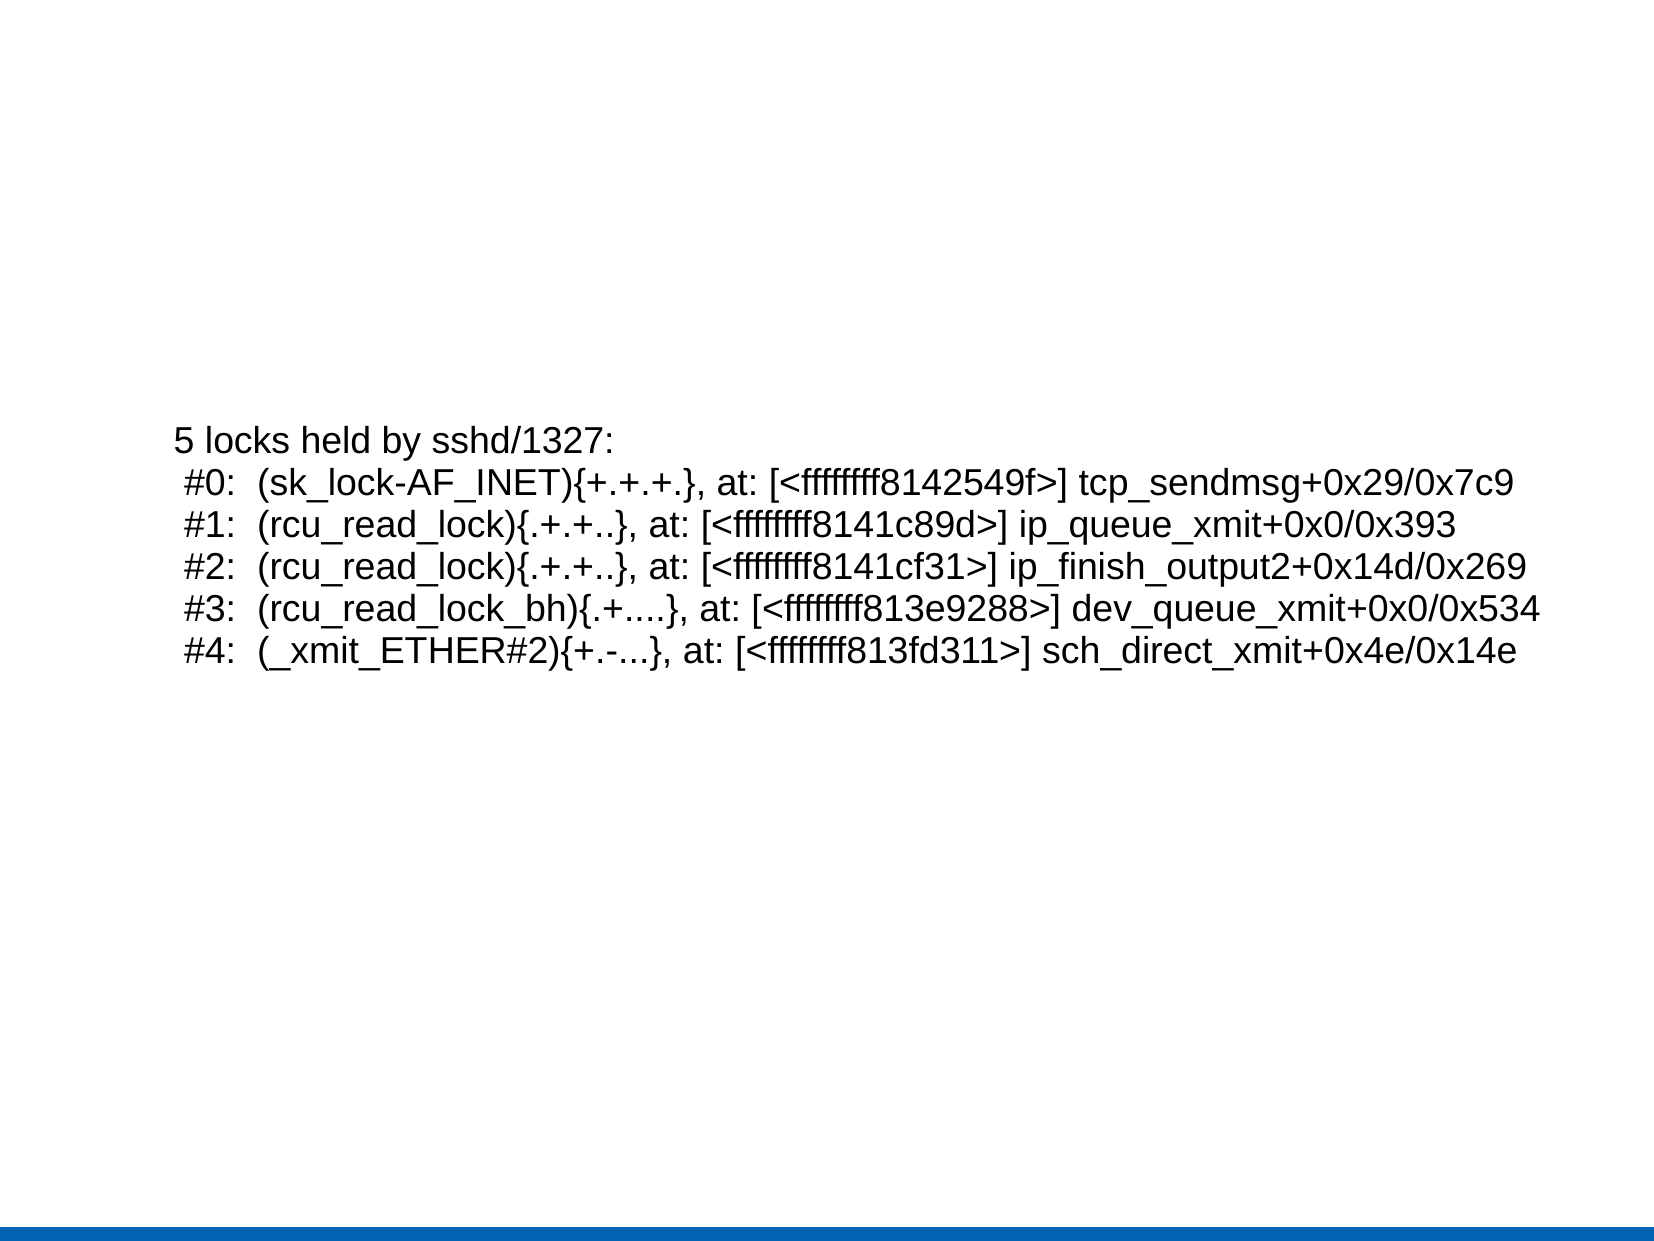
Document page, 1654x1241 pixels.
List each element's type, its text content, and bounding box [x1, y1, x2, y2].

text_box 5 locks held by sshd/1327: #0: (sk_lock-AF_INET){+.+.+.}, at: [<ffffffff8142549f>] tcp_sendmsg+0x29/0x7c9 #1: (rcu_read_lock){.+.+..}, at: [<ffffffff8141c89d>] ip_queue_xmit+0x0/0x393 #2: (rcu_read_lock){.+.+..}, at: [<ffffffff8141cf31>] ip_finish_output2+0x14d/0x269 #3: (rcu_read_lock_bh){.+....}, at: [<ffffffff813e9288>] dev_queue_xmit+0x0/0x534 #4: (_xmit_ETHER#2){+.-...}, at: [<ffffffff813fd311>] sch_direct_xmit+0x4e/0x14e [158, 412, 1559, 1241]
